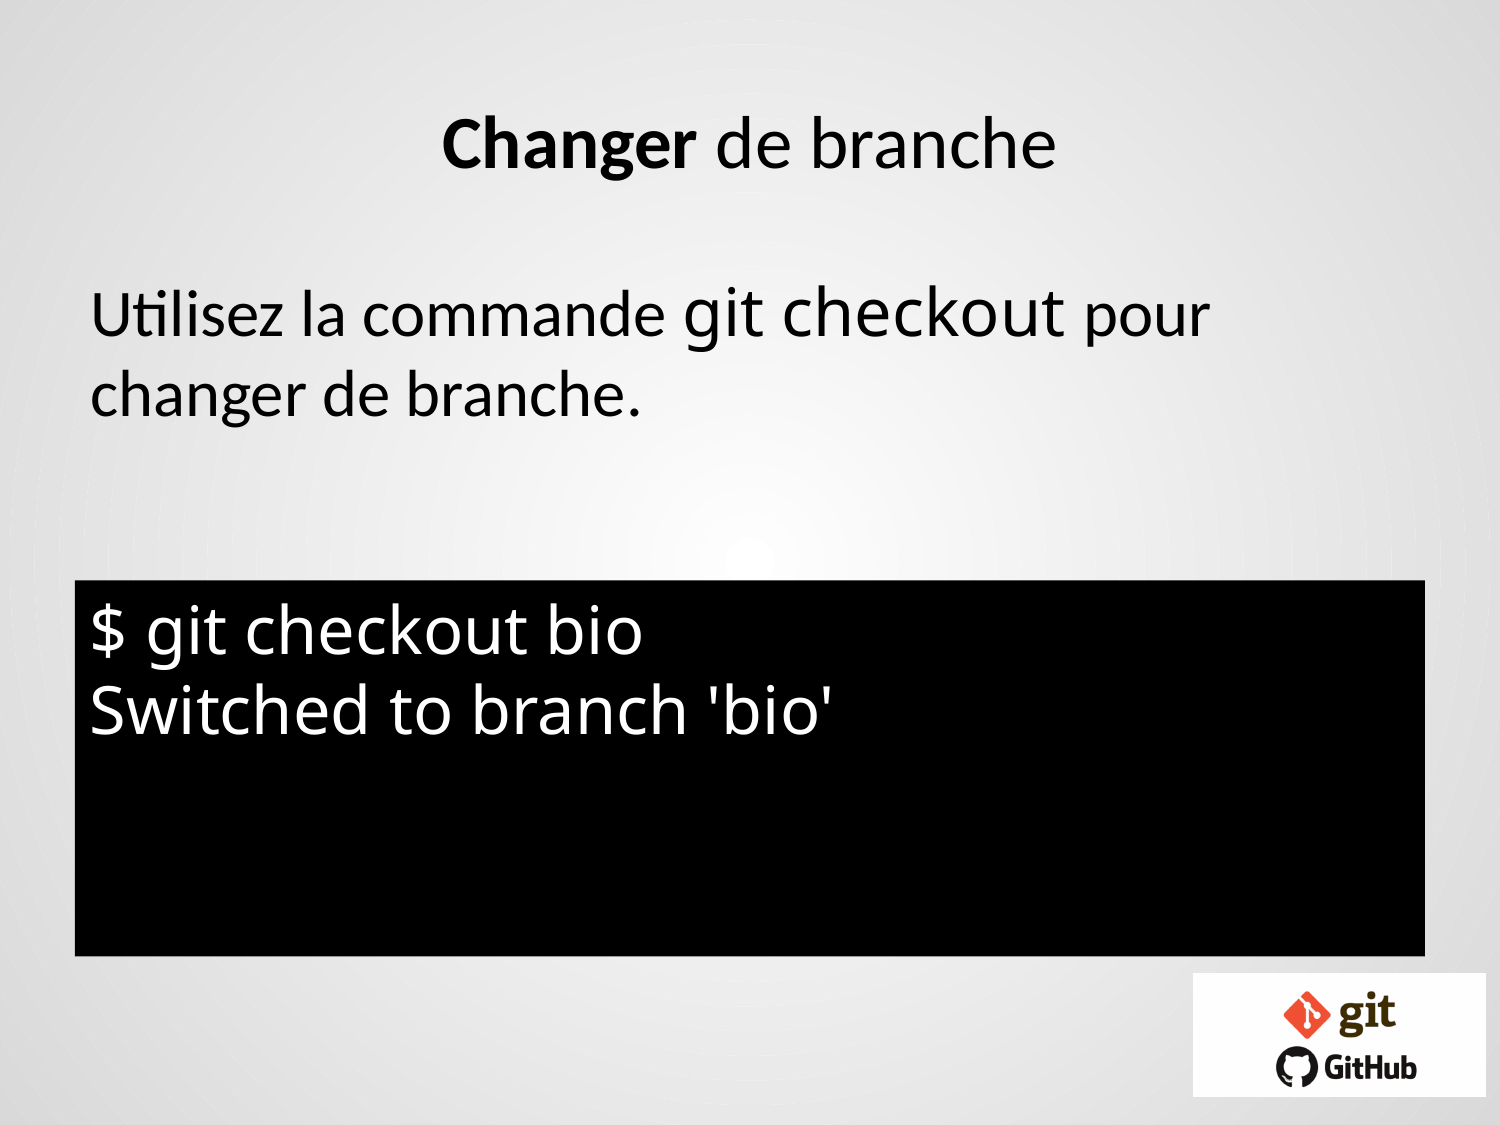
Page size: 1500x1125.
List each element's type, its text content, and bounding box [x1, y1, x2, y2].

text_box $ git checkout bio Switched to branch 'bio' [74, 580, 1425, 957]
picture [1193, 973, 1486, 1097]
list Utilisez la commande git checkout pour changer de branche. [75, 262, 1425, 562]
title Changer de branche [75, 45, 1425, 233]
